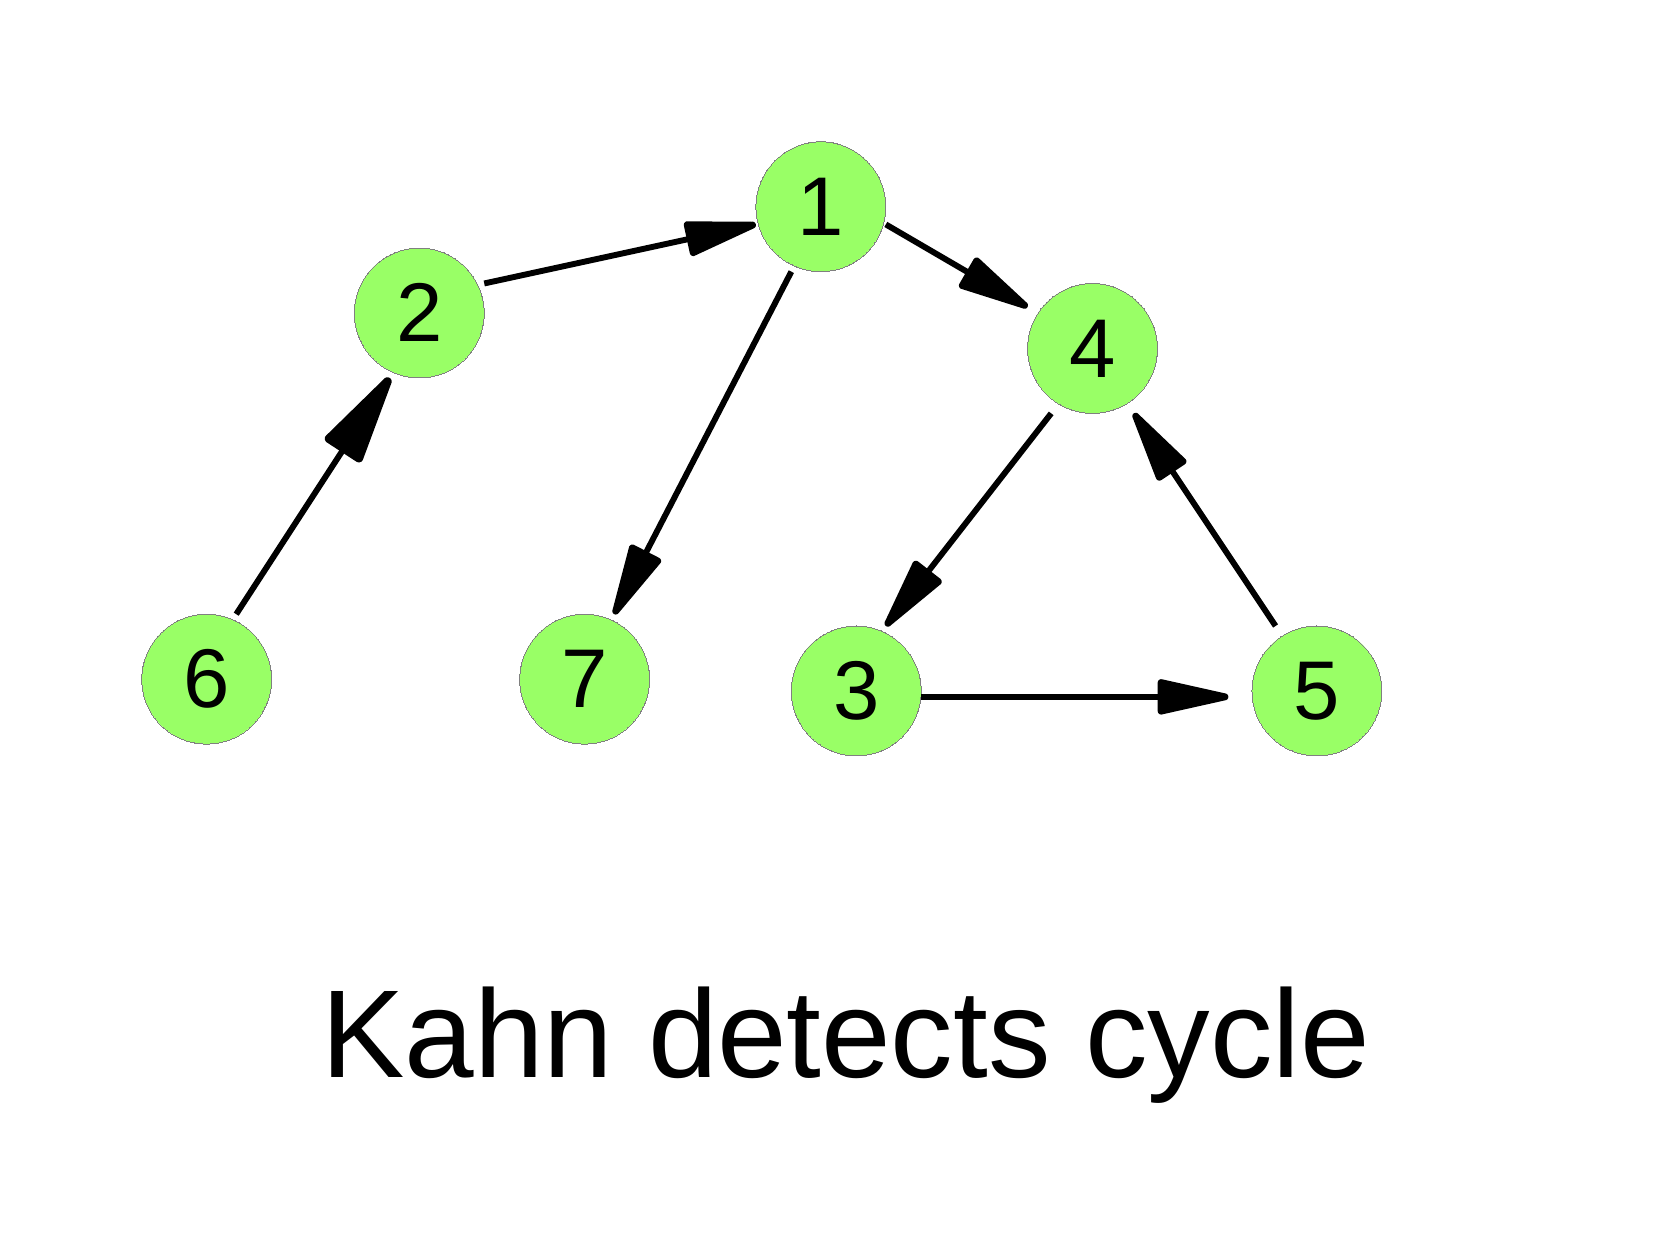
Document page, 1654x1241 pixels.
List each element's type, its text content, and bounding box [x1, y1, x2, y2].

text_box 5 [1251, 625, 1382, 756]
text_box 6 [141, 614, 272, 745]
text_box 7 [519, 614, 650, 745]
text_box 3 [791, 625, 922, 756]
text_box 4 [1027, 283, 1158, 414]
text_box Kahn detects cycle [307, 956, 1465, 1241]
text_box 2 [354, 248, 485, 378]
text_box 1 [755, 141, 886, 272]
